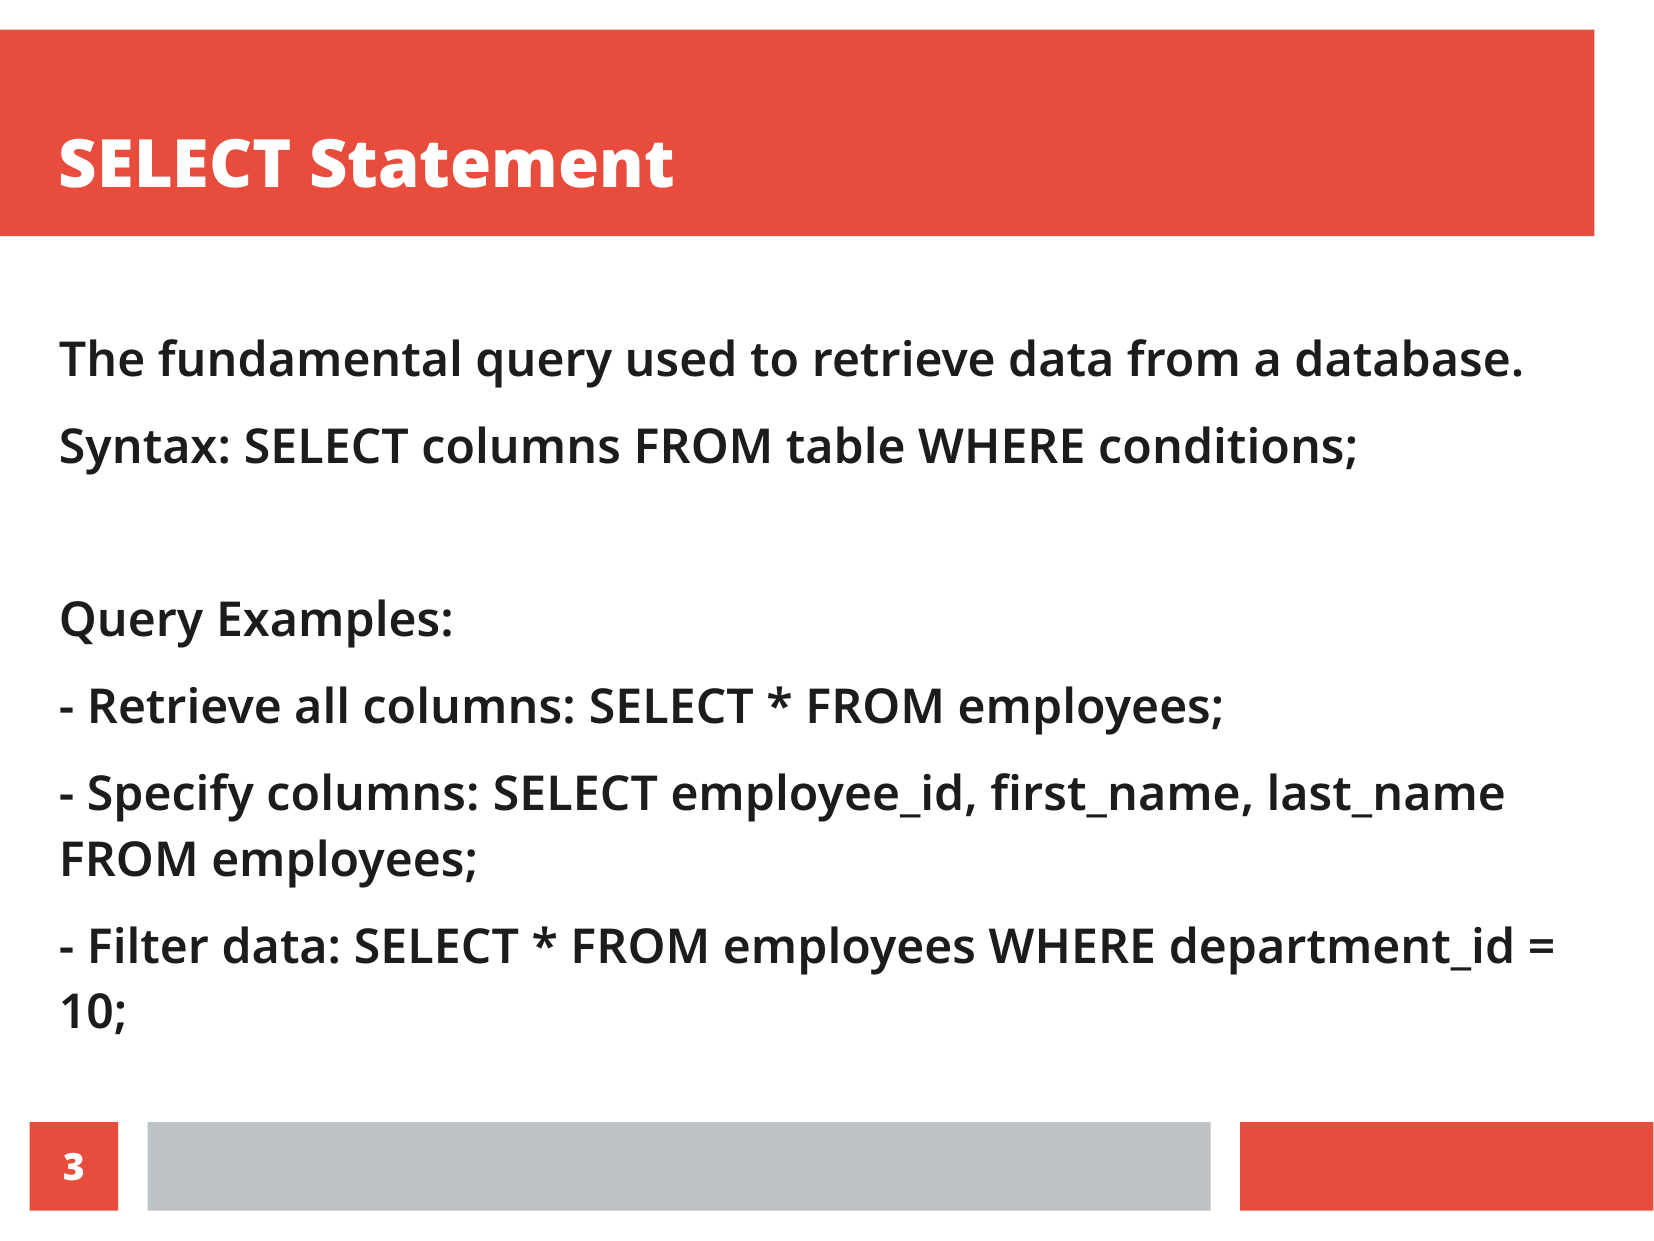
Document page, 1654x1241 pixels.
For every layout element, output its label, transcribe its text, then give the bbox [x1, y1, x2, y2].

title SELECT Statement [59, 59, 1595, 207]
list The fundamental query used to retrieve data from a database. Syntax: SELECT columns FROM table WHERE conditions; Query Examples: - Retrieve all columns: SELECT * FROM employees; - Specify columns: SELECT employee_id, first_name, last_name FROM employees; - Filter data: SELECT * FROM employees WHERE department_id = 10; [59, 324, 1565, 1093]
